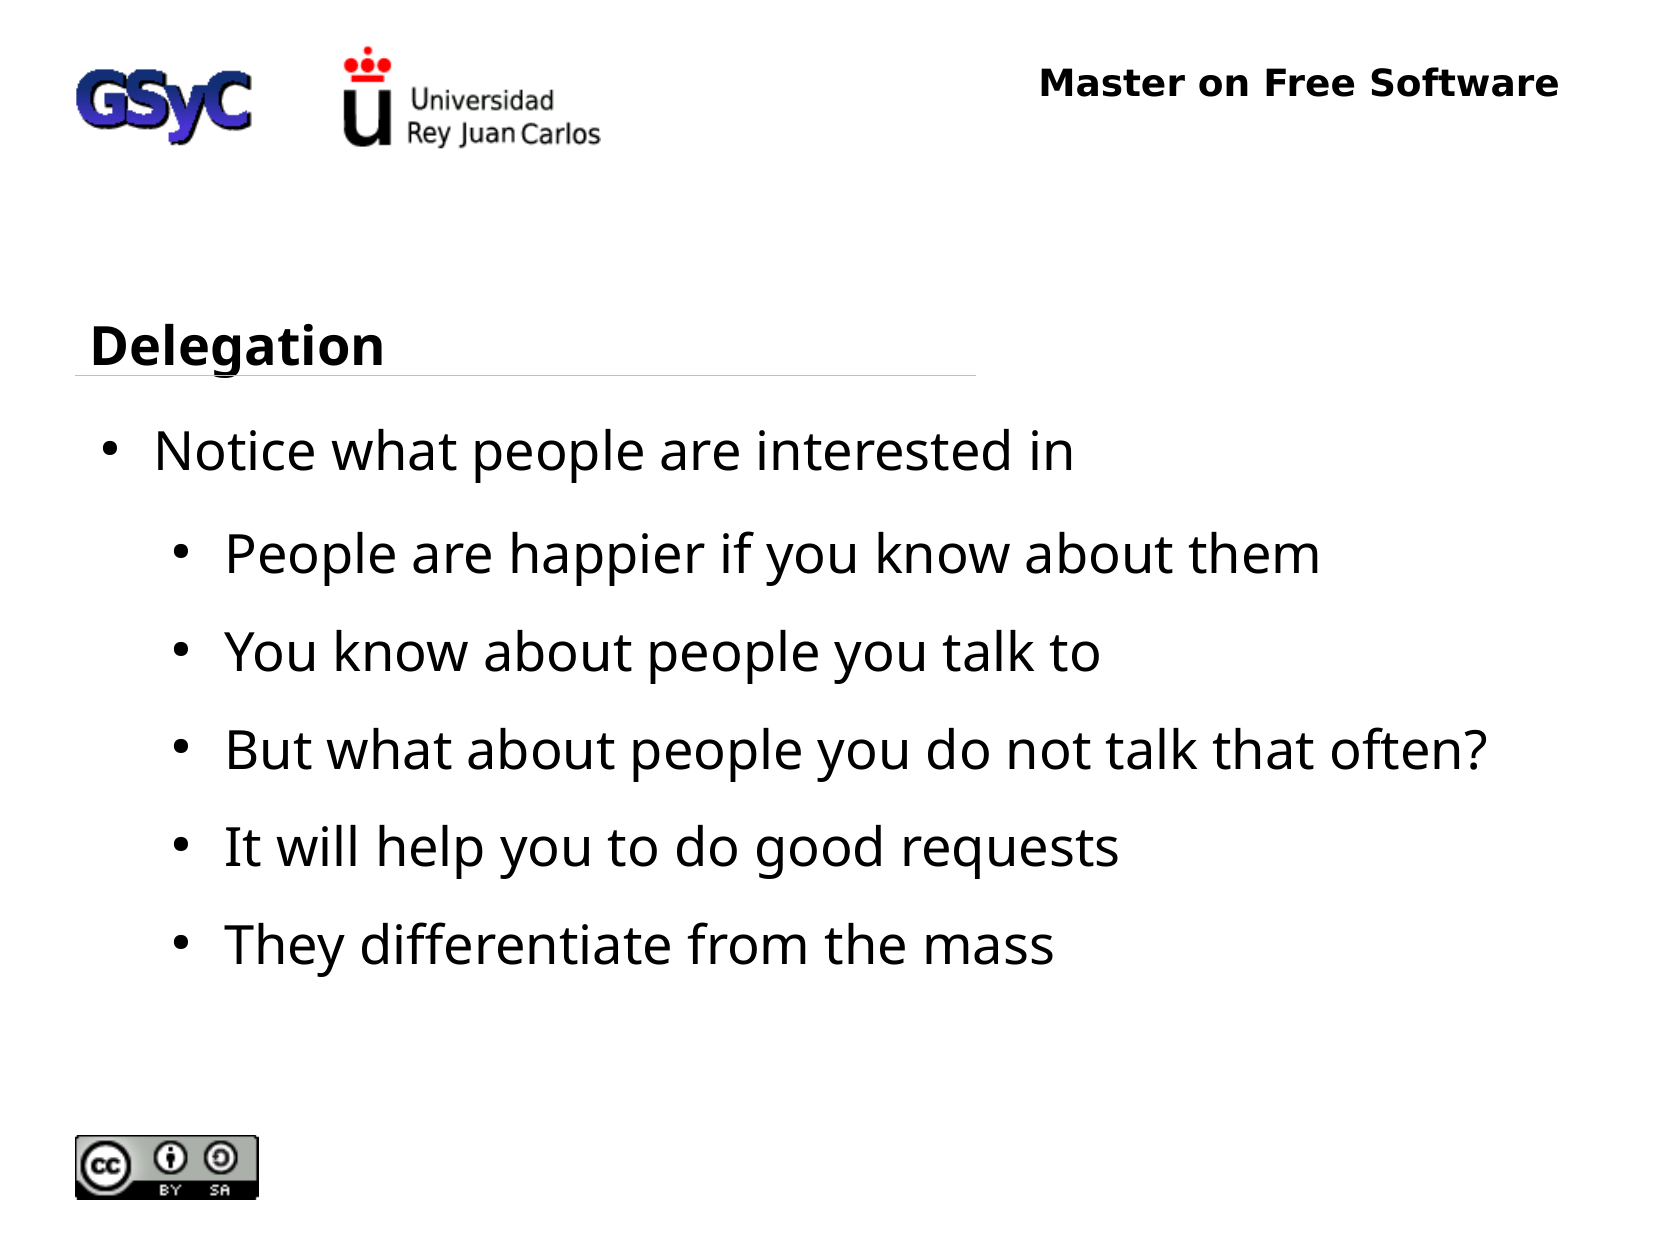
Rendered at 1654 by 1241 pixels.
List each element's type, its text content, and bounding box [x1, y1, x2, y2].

list Notice what people are interested in People are happier if you know about them You know about people you talk to But what about people you do not talk that often? It will help you to do good requests They differentiate from the mass [82, 412, 1571, 1109]
picture [75, 46, 601, 150]
text_box Delegation [75, 300, 1538, 381]
picture [75, 1163, 259, 1200]
text_box [75, 412, 1576, 1163]
